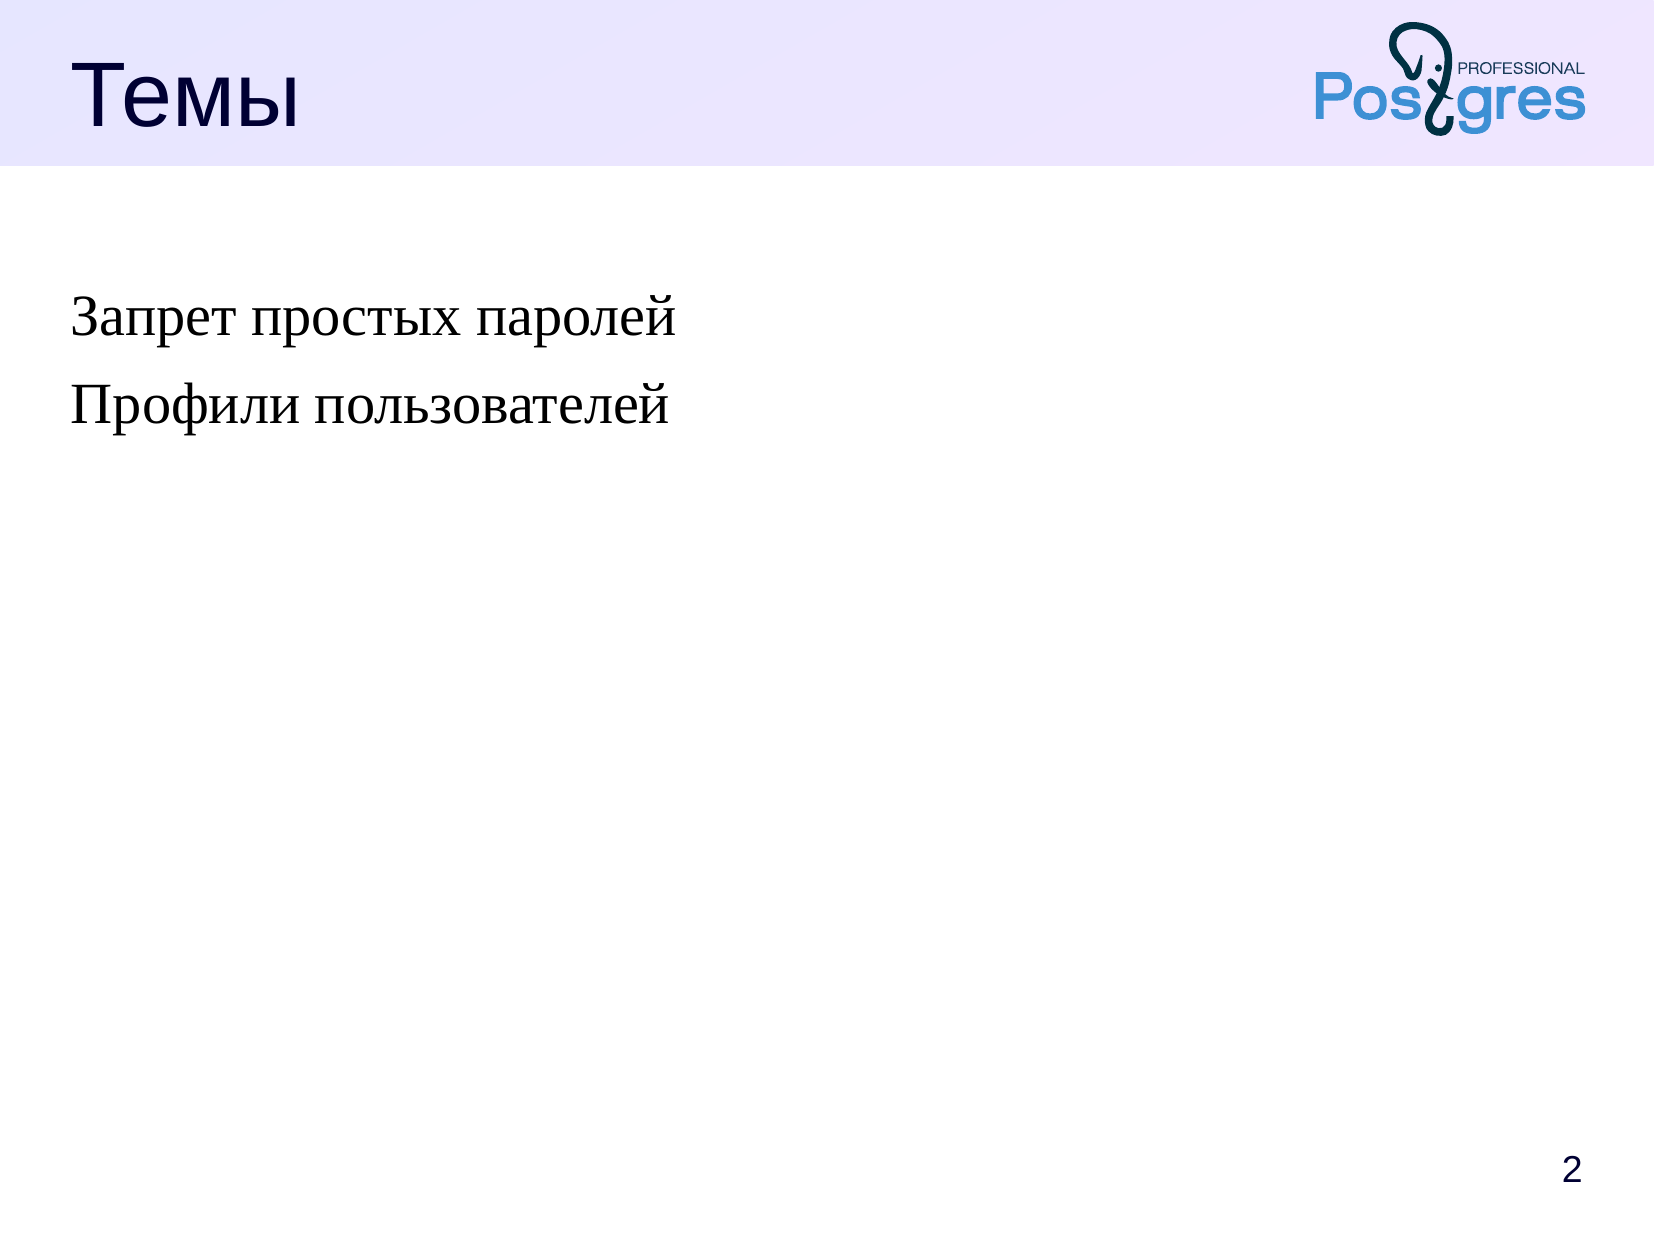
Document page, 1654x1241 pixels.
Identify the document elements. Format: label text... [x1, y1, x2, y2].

title Темы [70, 43, 1241, 147]
list Запрет простых паролей Профили пользователей [70, 283, 1583, 1141]
